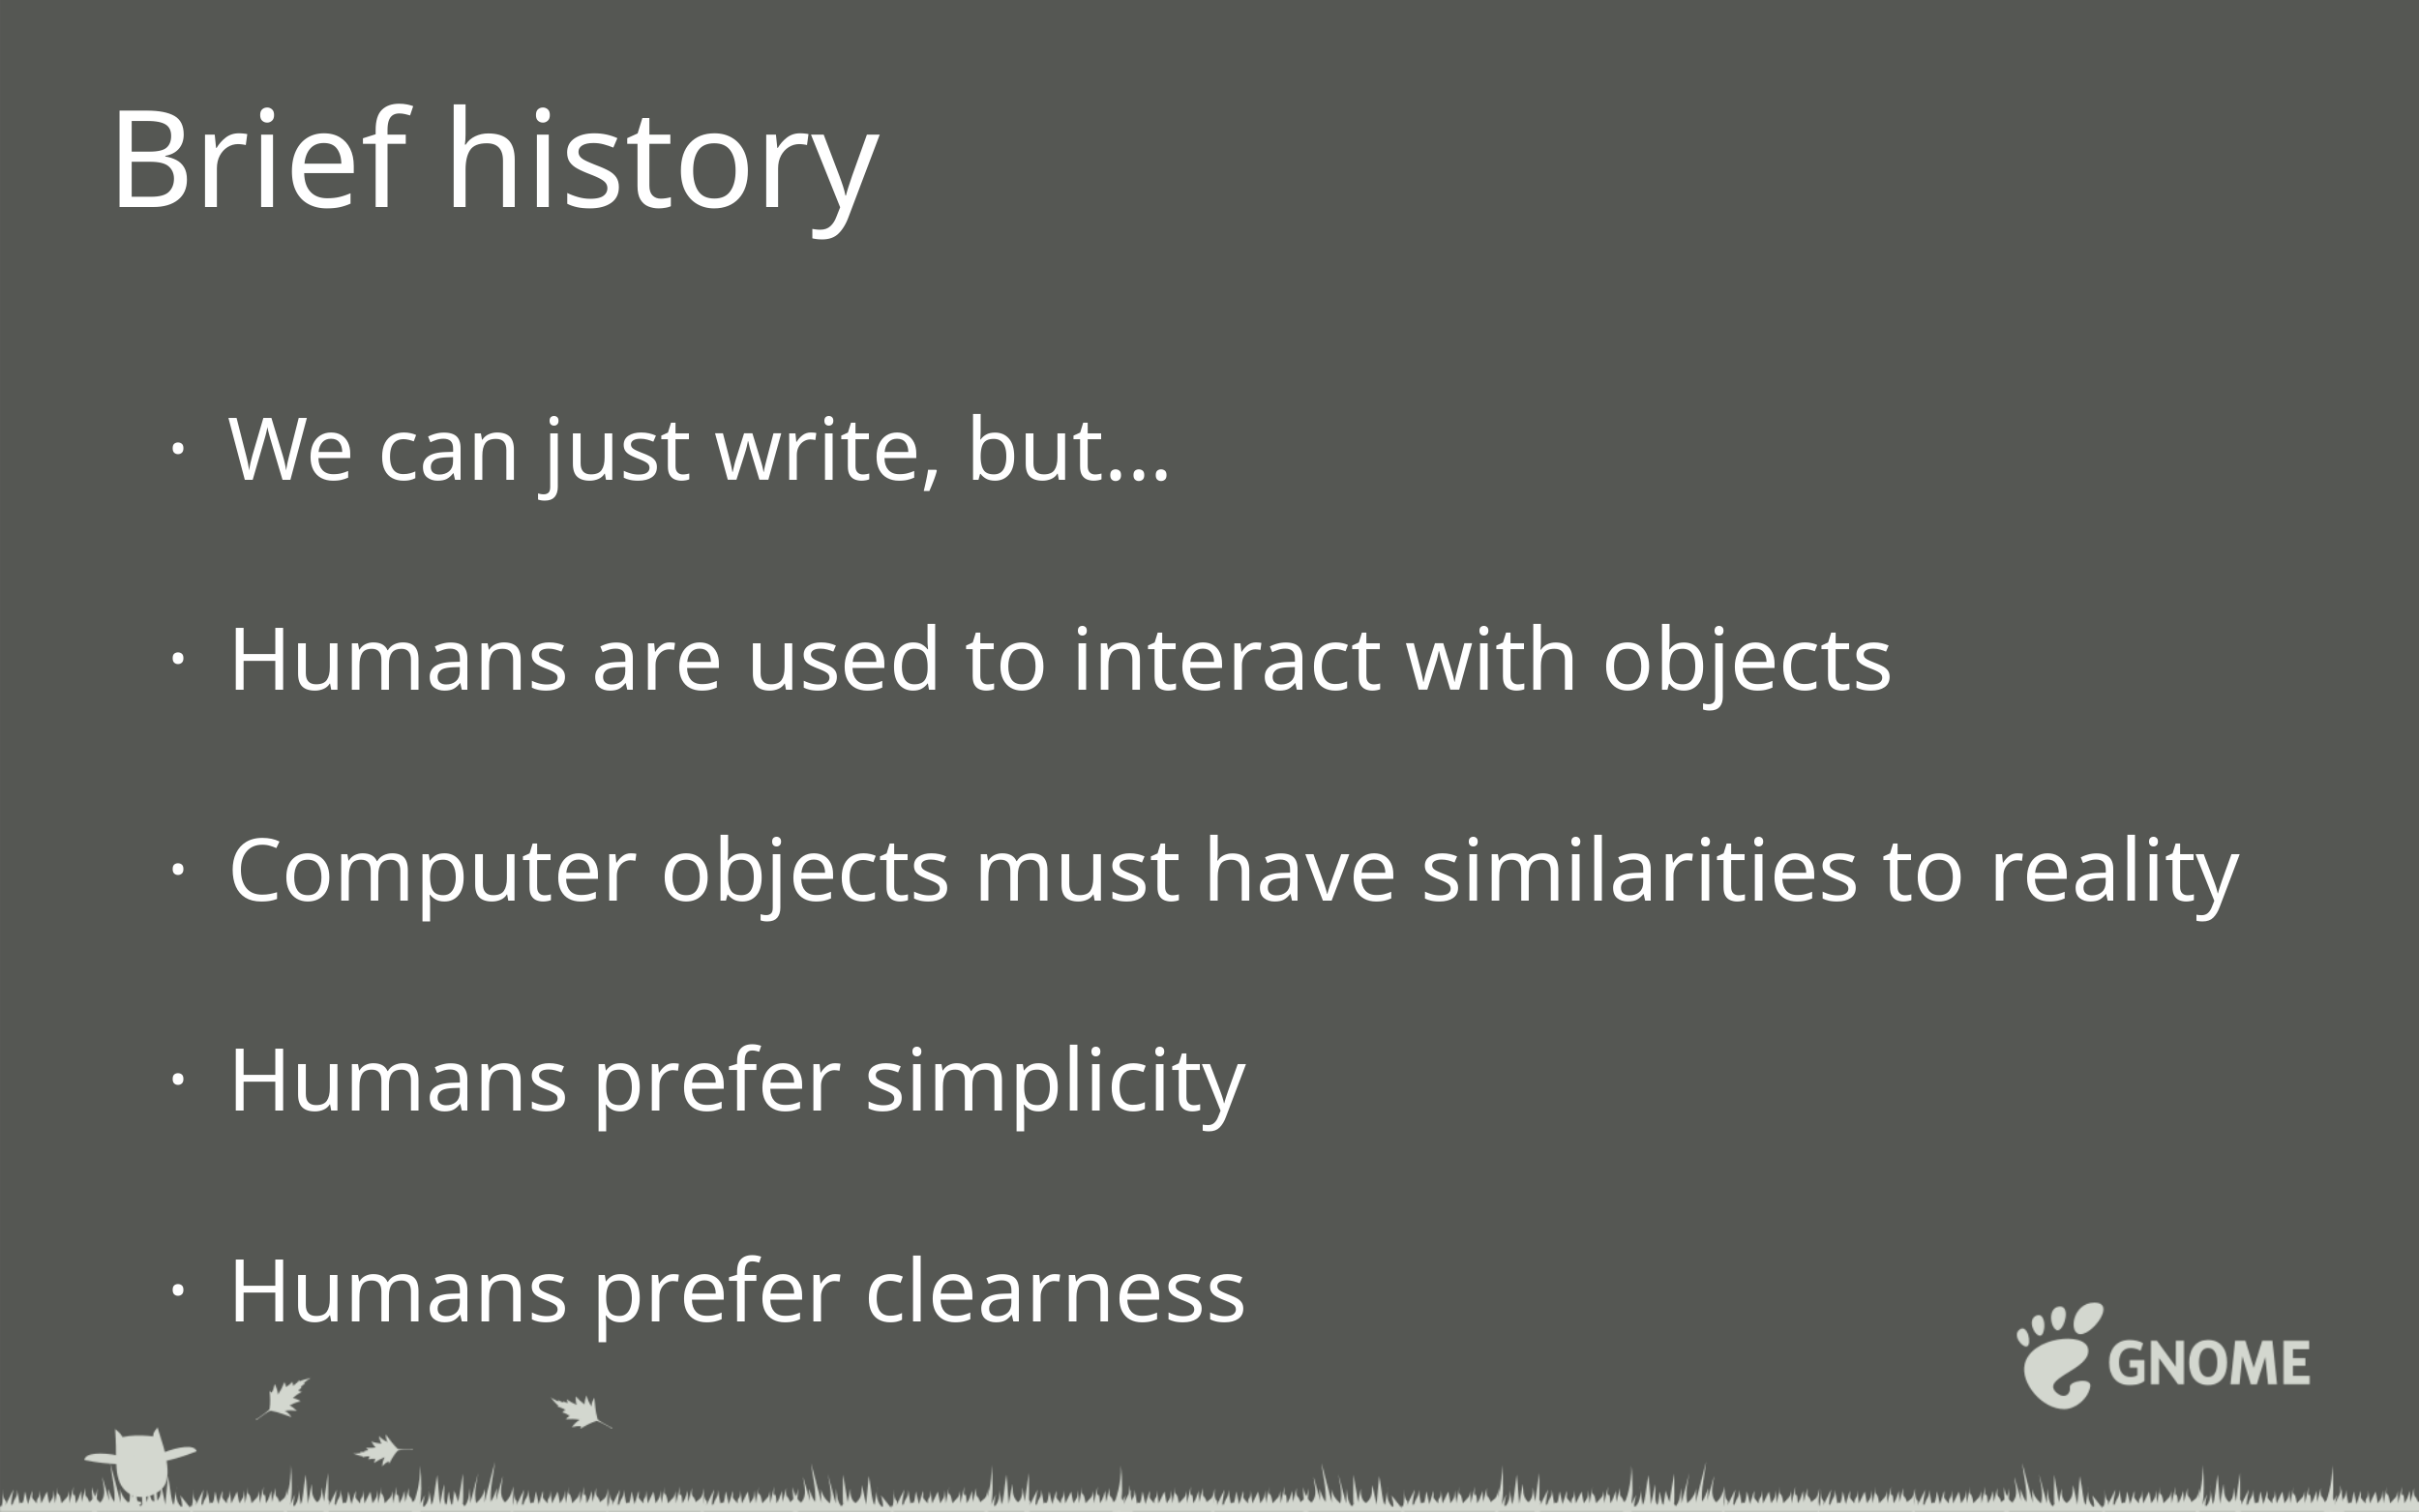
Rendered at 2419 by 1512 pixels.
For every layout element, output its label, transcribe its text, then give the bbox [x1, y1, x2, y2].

picture [0, 0, 2419, 1512]
title Brief history [82, 48, 2337, 217]
list We can just write, but... Humans are used to interact with objects Computer objects must have similarities to reality Humans prefer simplicity Humans prefer clearness [82, 316, 2337, 1226]
